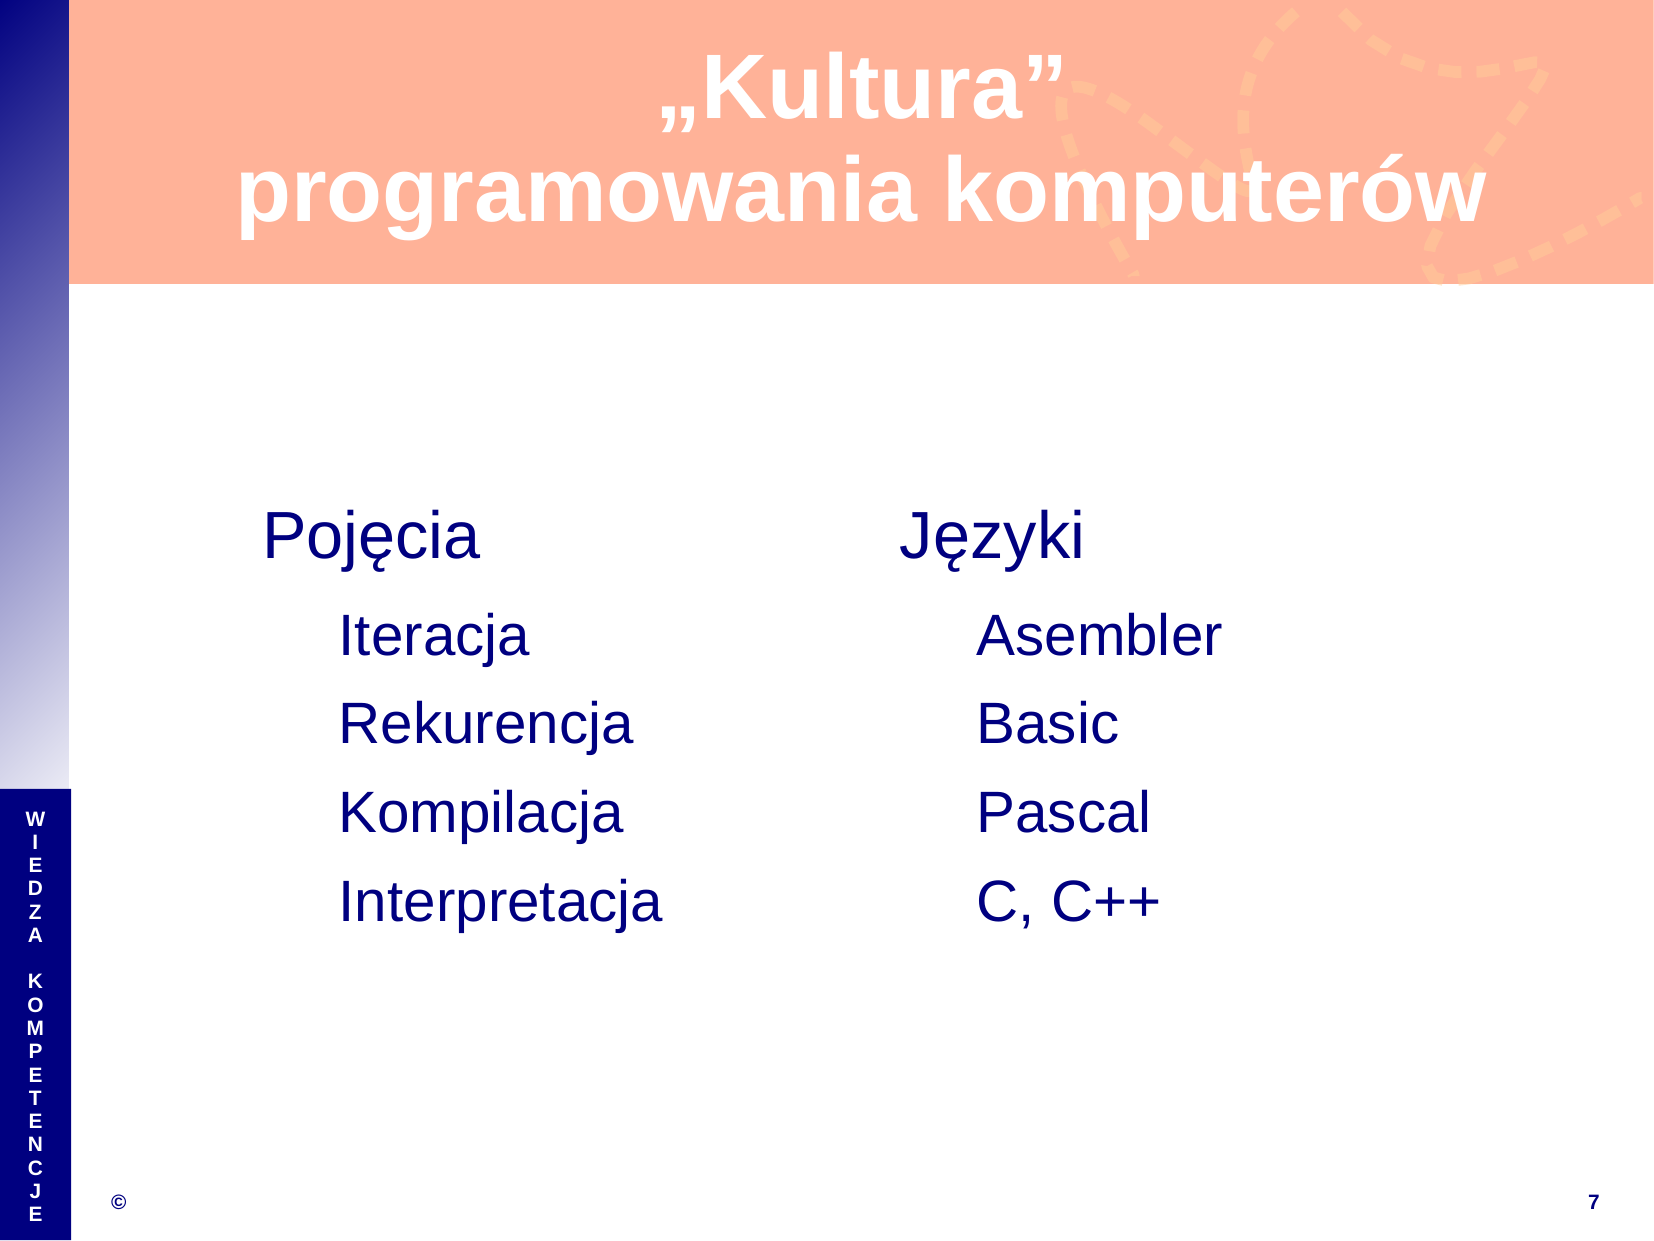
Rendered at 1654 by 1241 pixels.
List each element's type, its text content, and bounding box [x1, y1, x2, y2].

title „Kultura” programowania komputerów [70, 34, 1654, 242]
list Pojęcia Iteracja Rekurencja Kompilacja Interpretacja [244, 498, 781, 959]
text_box W I E D Z A K O M P E T E N C J E [0, 788, 71, 1241]
list Języki Asembler Basic Pascal C, C++ [882, 498, 1419, 937]
